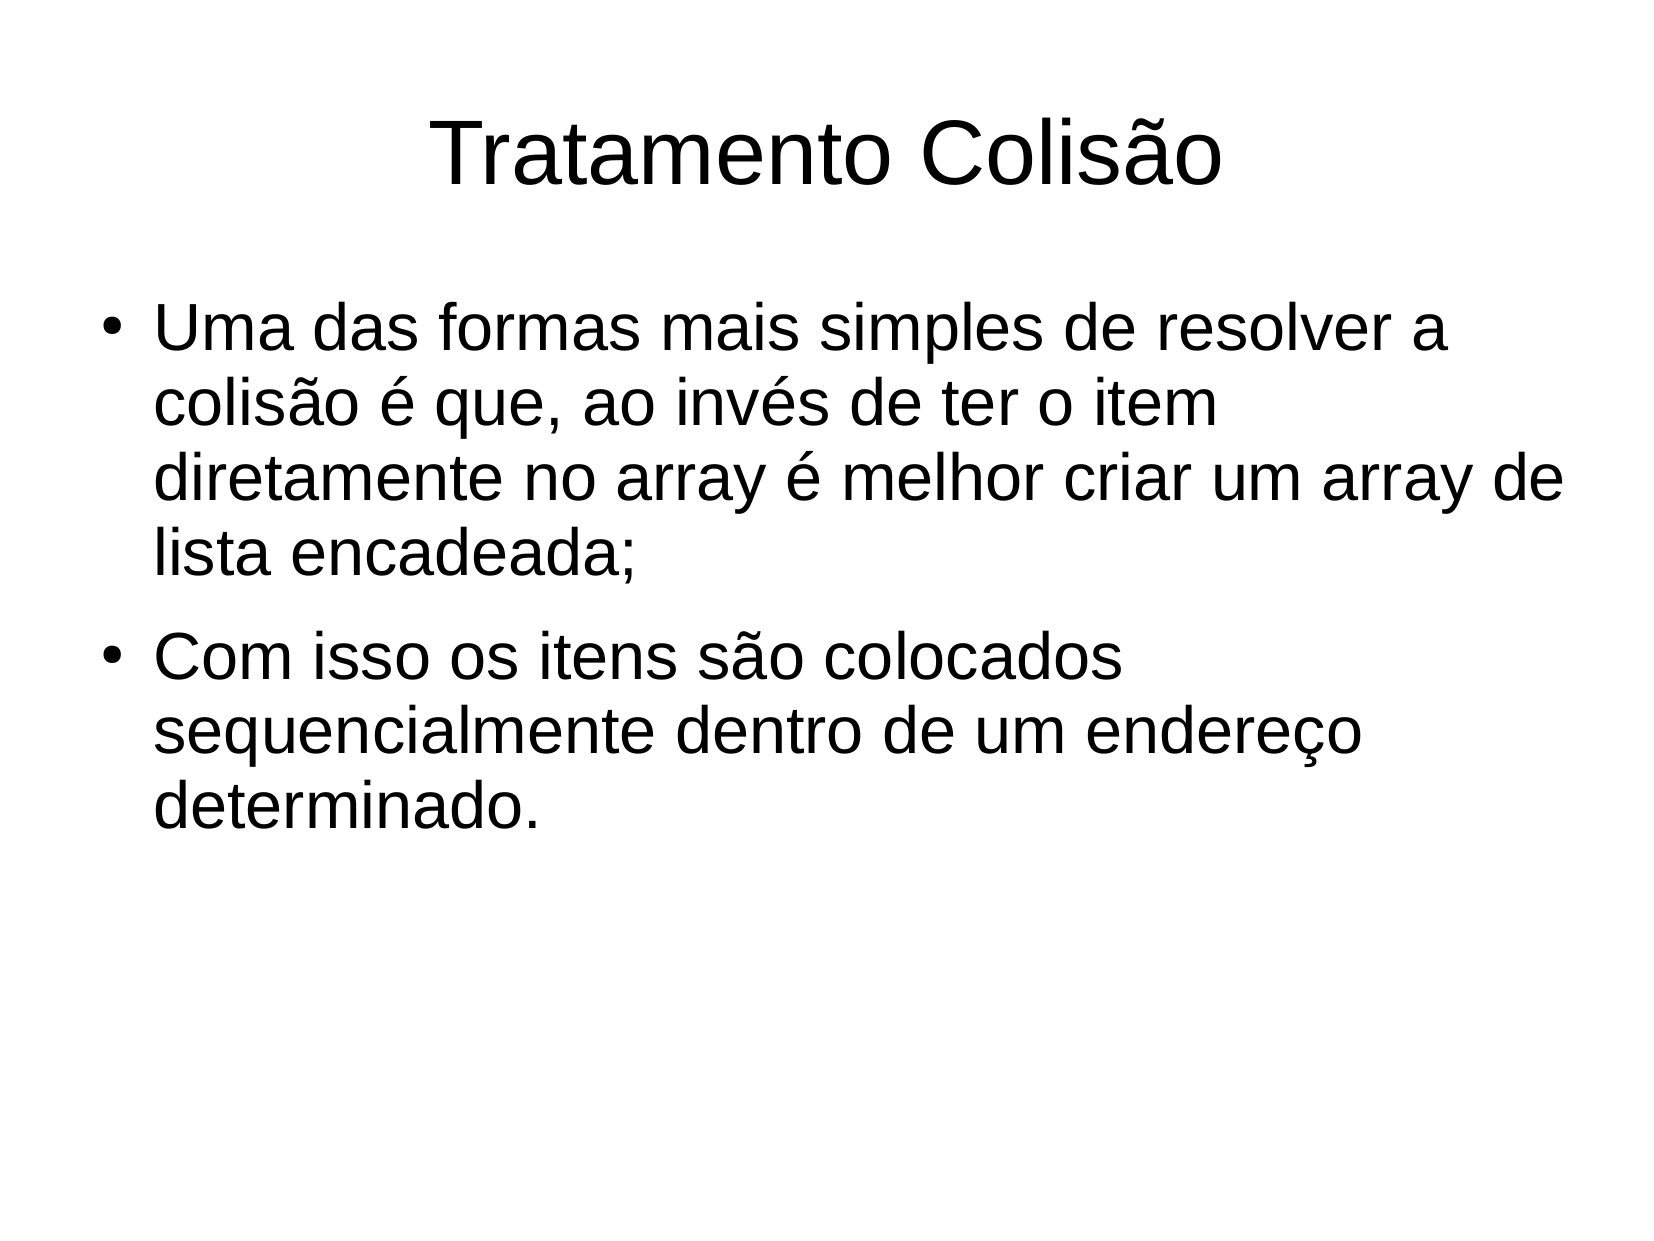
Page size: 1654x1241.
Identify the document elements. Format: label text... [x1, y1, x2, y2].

title Tratamento Colisão [82, 49, 1571, 257]
list Uma das formas mais simples de resolver a colisão é que, ao invés de ter o item diretamente no array é melhor criar um array de lista encadeada; Com isso os itens são colocados sequencialmente dentro de um endereço determinado. [82, 290, 1571, 1010]
